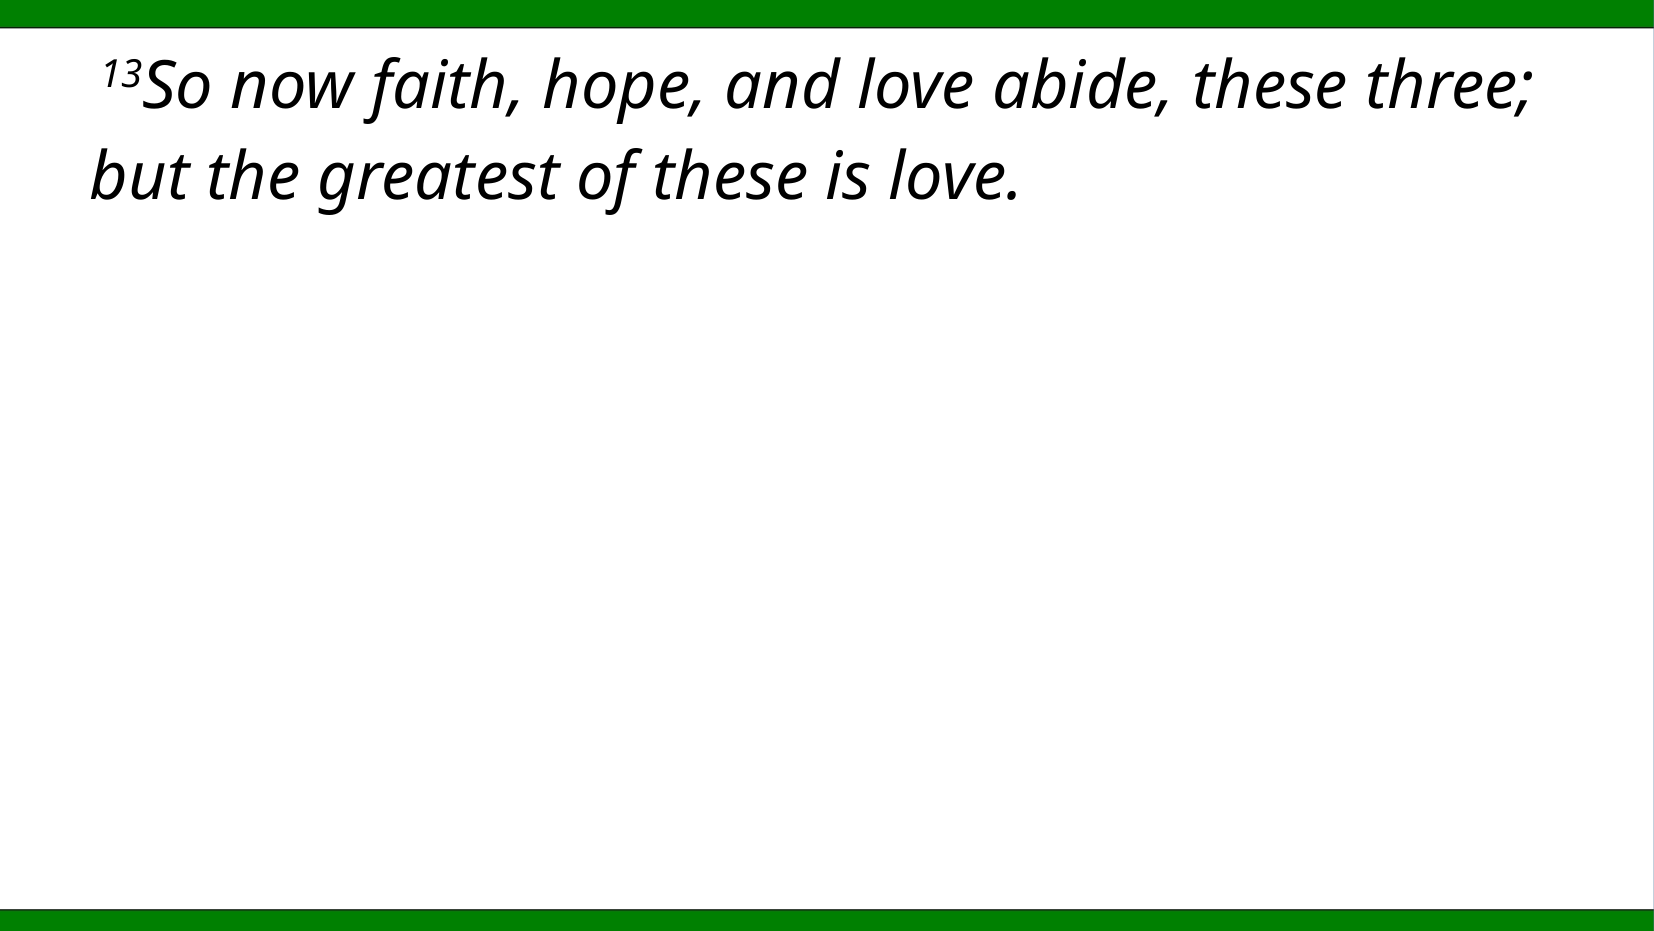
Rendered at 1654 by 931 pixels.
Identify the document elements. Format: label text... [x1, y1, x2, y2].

picture [0, 0, 1654, 931]
text_box 13So now faith, hope, and love abide, these three; but the greatest of these is love. [75, 30, 1591, 256]
